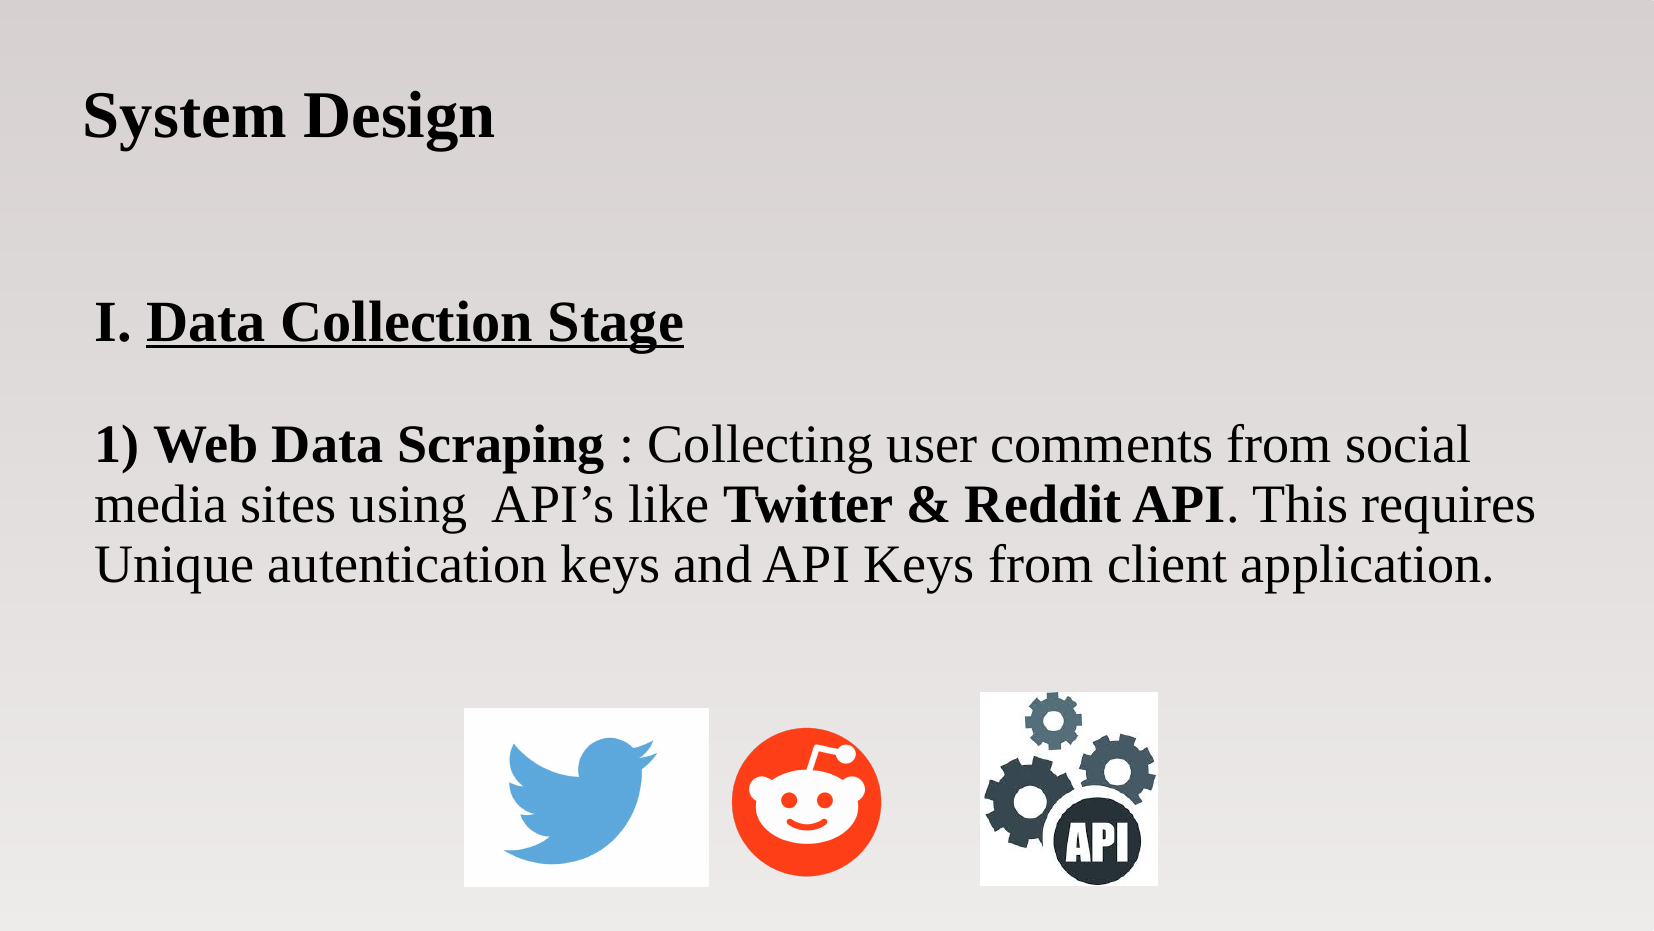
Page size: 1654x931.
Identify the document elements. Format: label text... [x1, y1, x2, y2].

picture [464, 708, 709, 887]
title System Design [82, 37, 94, 193]
picture [980, 692, 1158, 886]
picture [729, 725, 884, 879]
subtitle Data Collection Stage Web Data Scraping : Collecting user comments from social media sites using API’s like Twitter & Reddit API. This requires Unique autentication keys and API Keys from client application. [94, 0, 1583, 745]
